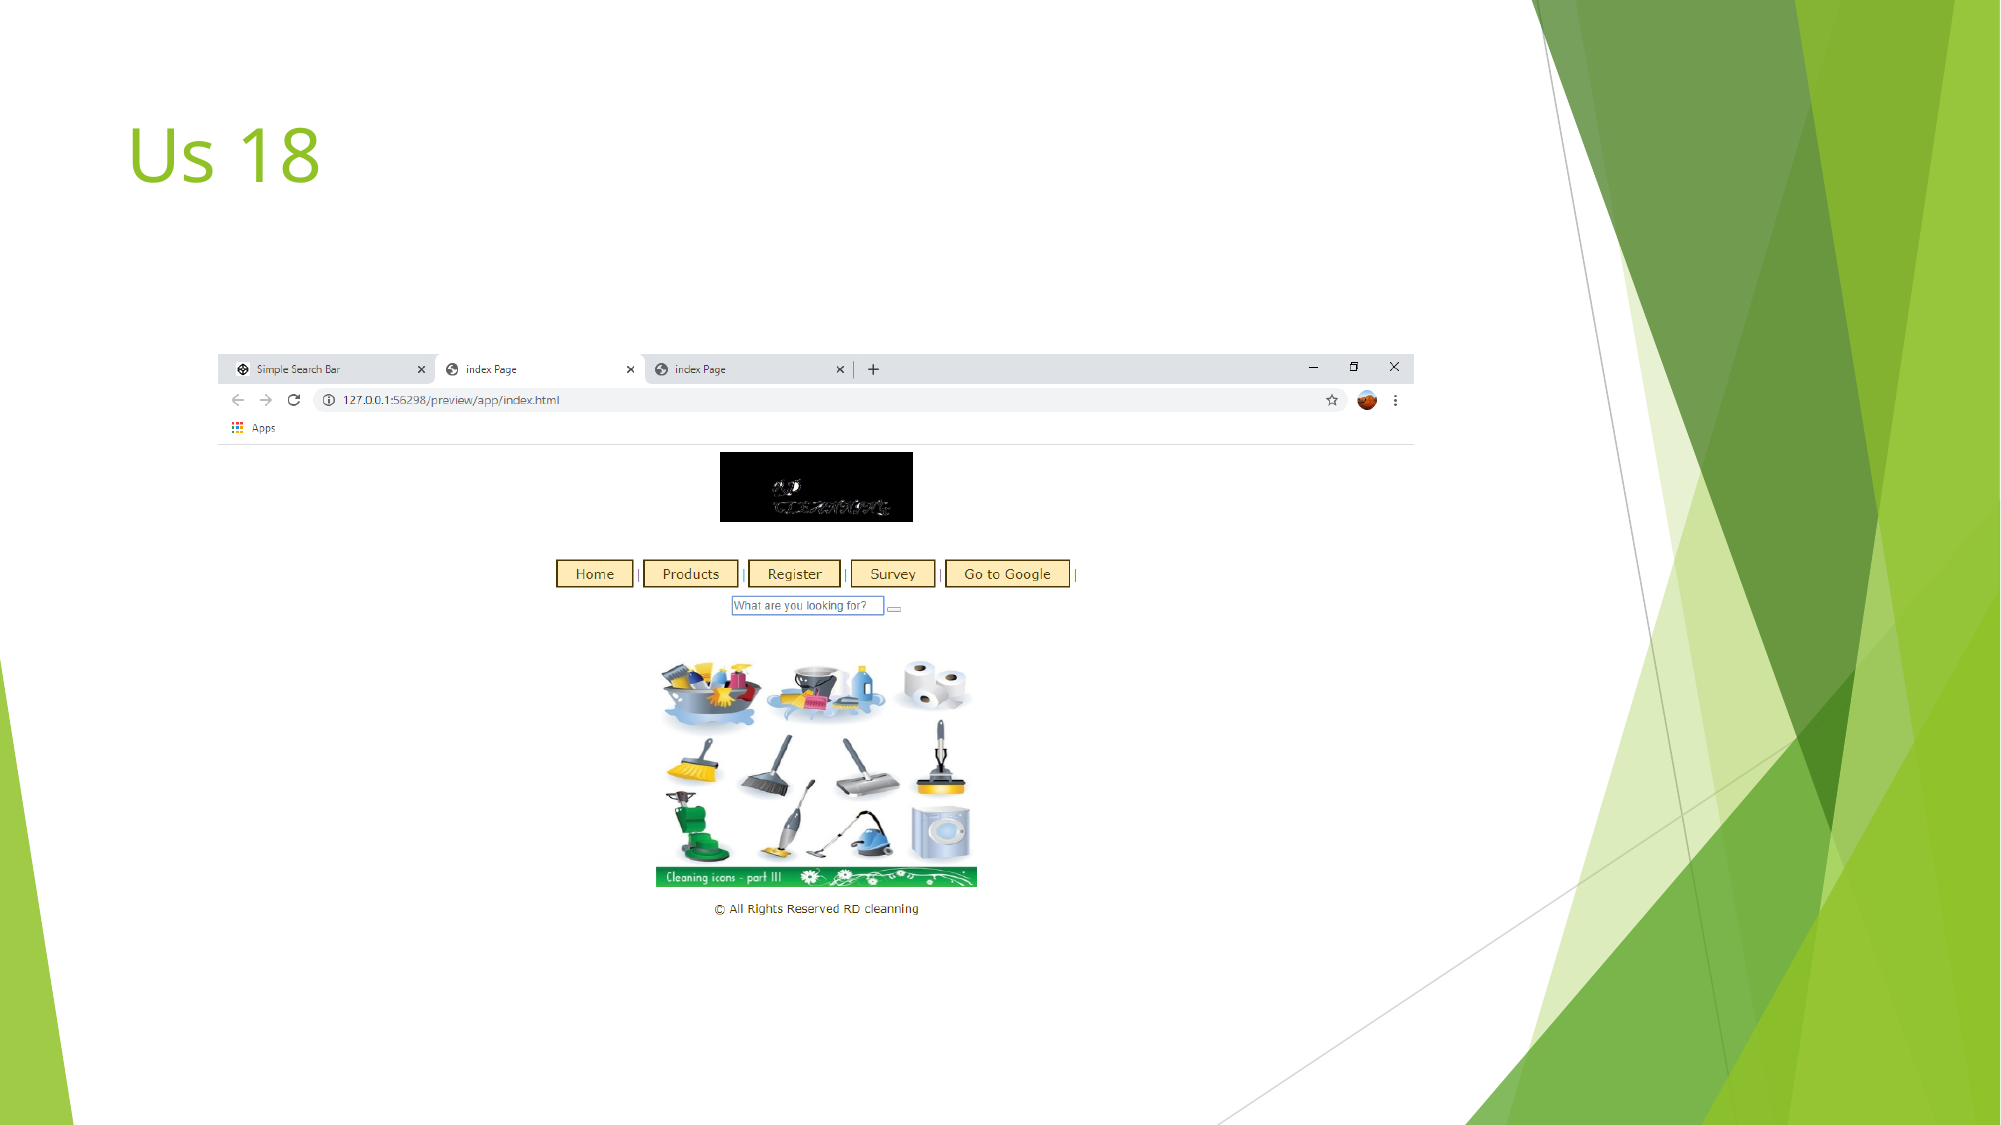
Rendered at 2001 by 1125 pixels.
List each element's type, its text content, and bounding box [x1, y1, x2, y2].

picture [218, 354, 1414, 992]
title Us 18 [111, 99, 1522, 317]
